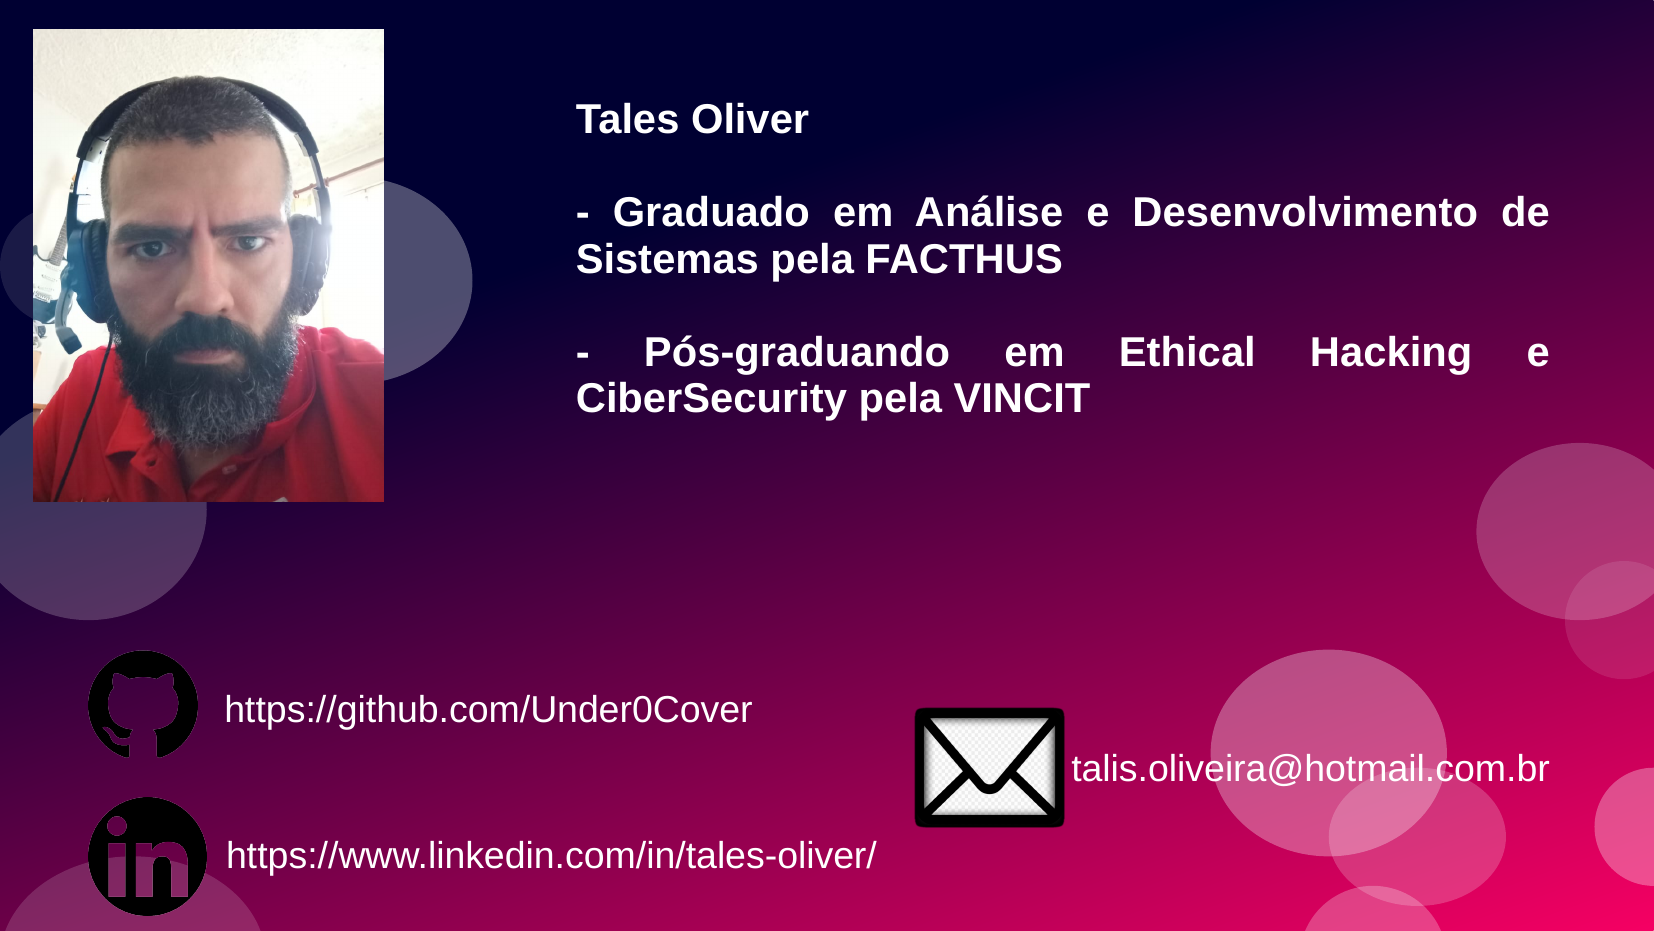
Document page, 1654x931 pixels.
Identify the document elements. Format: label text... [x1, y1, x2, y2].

picture [33, 29, 384, 502]
text_box https://www.linkedin.com/in/tales-oliver/ [211, 826, 893, 884]
picture [915, 708, 1063, 827]
text_box talis.oliveira@hotmail.com.br [1065, 740, 1565, 798]
text_box Tales Oliver - Graduado em Análise e Desenvolvimento de Sistemas pela FACTHUS - Pós-graduando em Ethical Hacking e CiberSecurity pela VINCIT [561, 88, 1565, 429]
picture [88, 649, 198, 759]
text_box https://github.com/Under0Cover [209, 681, 768, 739]
picture [88, 797, 207, 916]
